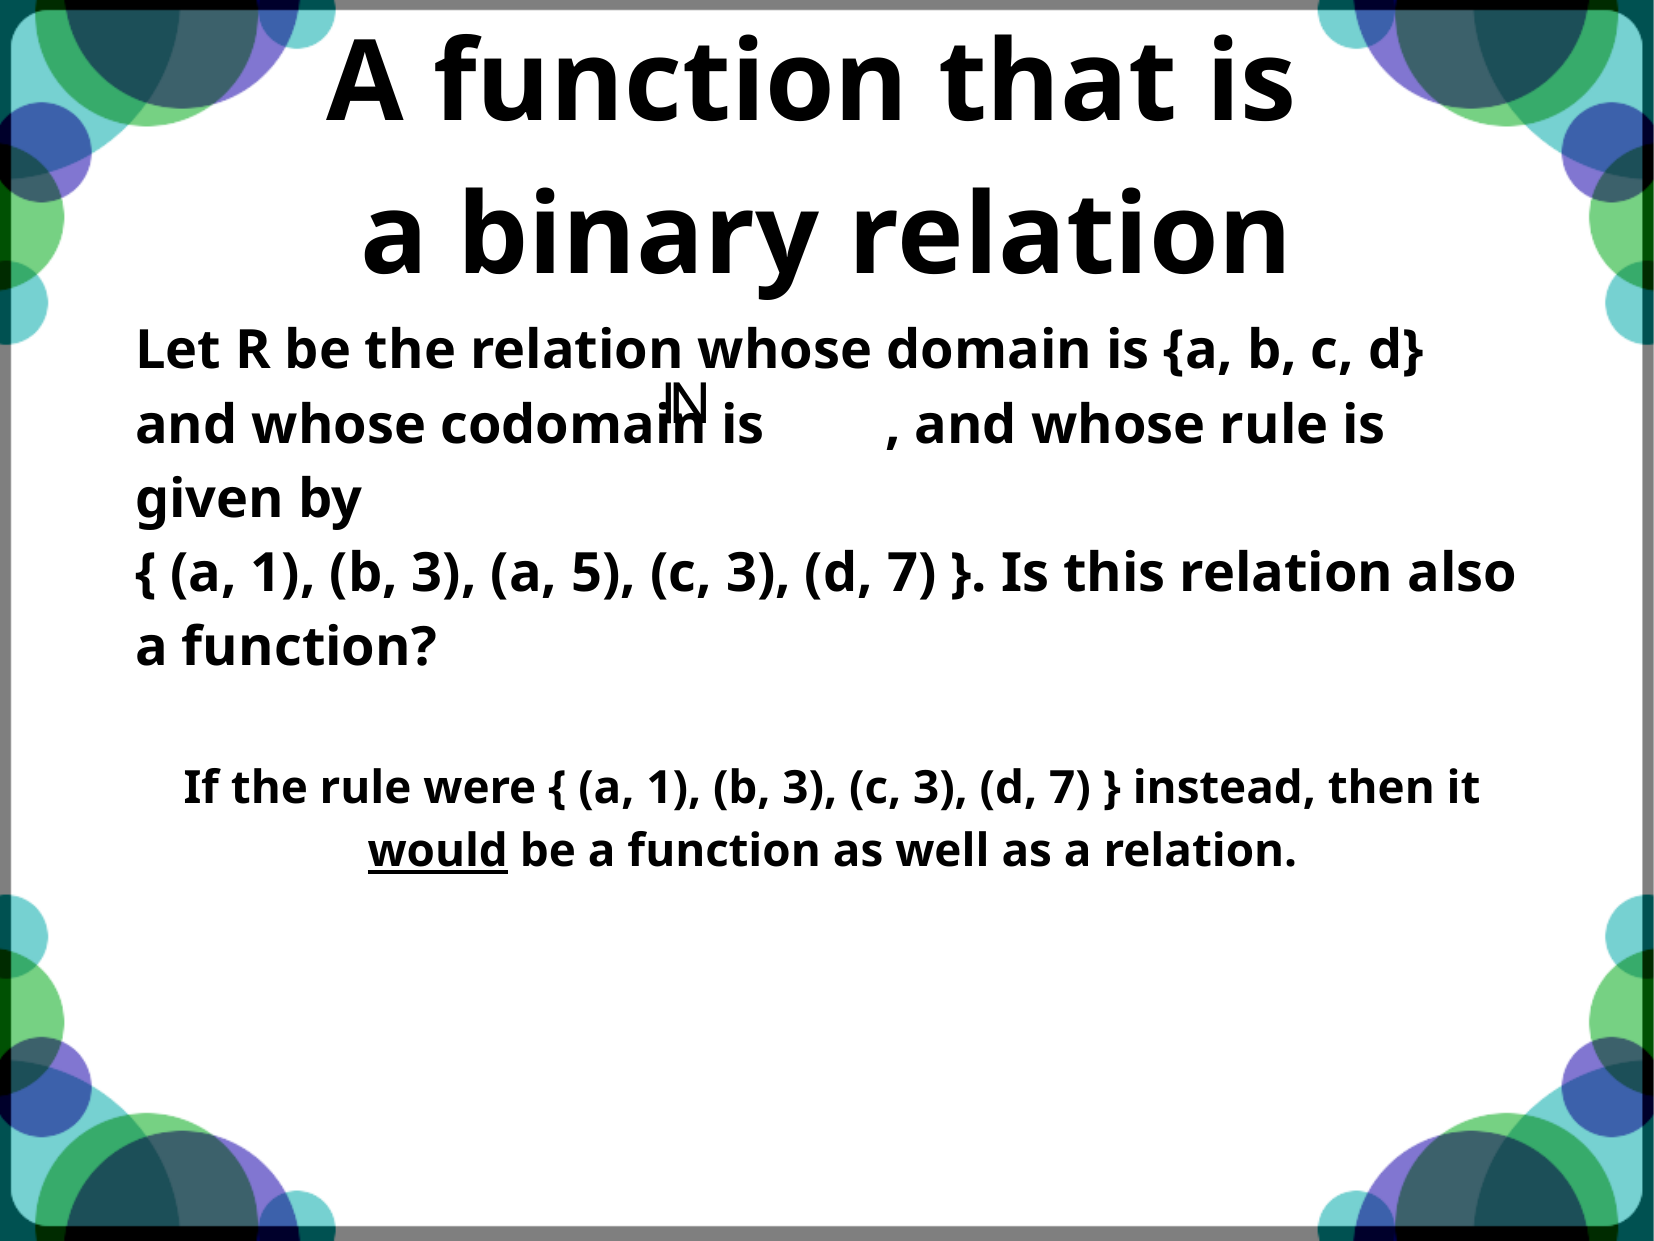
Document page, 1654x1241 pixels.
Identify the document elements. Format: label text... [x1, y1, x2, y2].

title A function that is a binary relation [82, 26, 1571, 280]
picture [0, 0, 1654, 1241]
text_box Let R be the relation whose domain is {a, b, c, d} and whose codomain is , and whose rule is given by { (a, 1), (b, 3), (a, 5), (c, 3), (d, 7) }. Is this relation also a function? If the rule were { (a, 1), (b, 3), (c, 3), (d, 7) } instead, then it would be a function as well as a relation. [135, 311, 1531, 943]
chart [648, 368, 724, 441]
